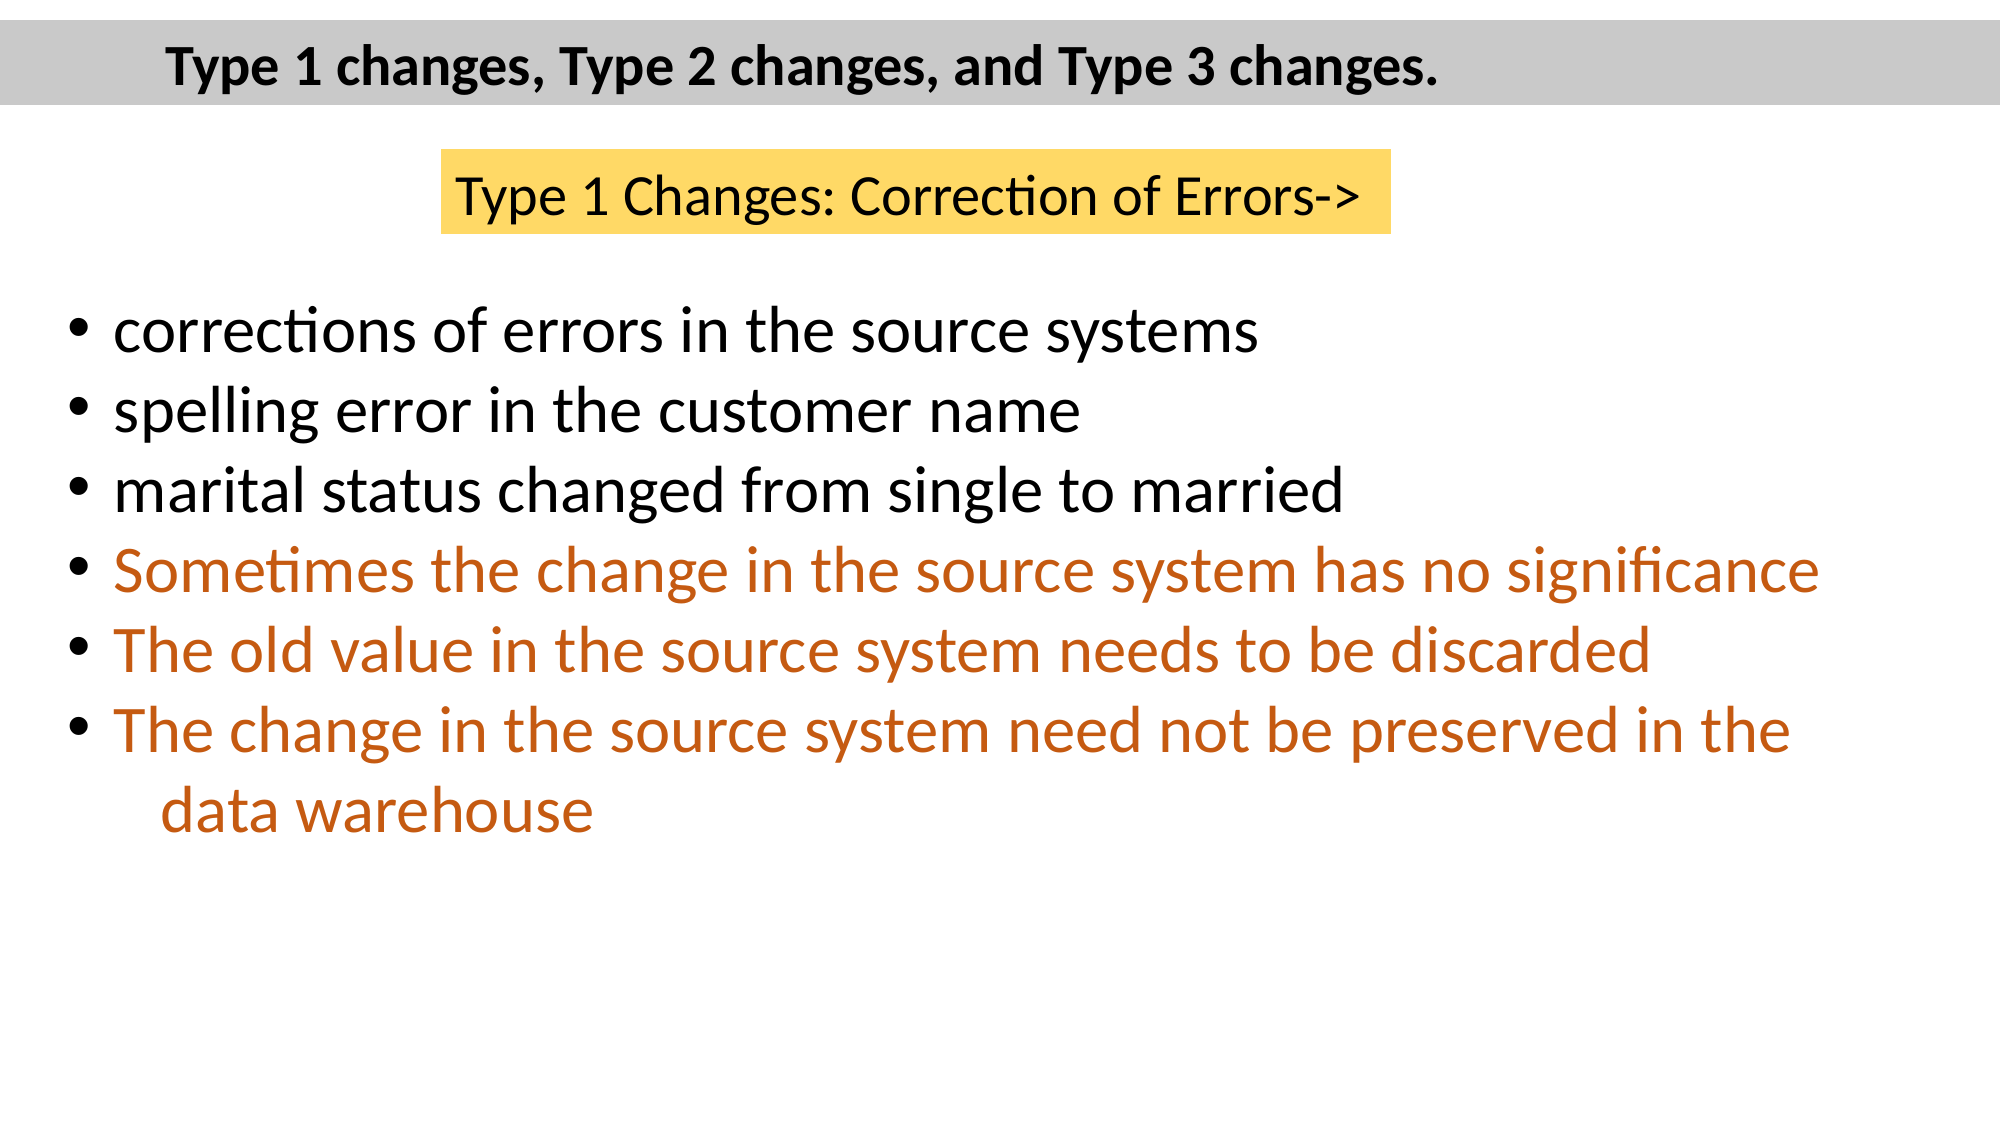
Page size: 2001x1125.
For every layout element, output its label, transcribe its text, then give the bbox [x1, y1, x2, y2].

text_box Type 1 changes, Type 2 changes, and Type 3 changes. [0, 20, 2000, 105]
text_box corrections of errors in the source systems spelling error in the customer name marital status changed from single to married Sometimes the change in the source system has no significance The old value in the source system needs to be discarded The change in the source system need not be preserved in the data warehouse [52, 278, 1927, 853]
text_box Type 1 Changes: Correction of Errors-> [441, 149, 1391, 234]
